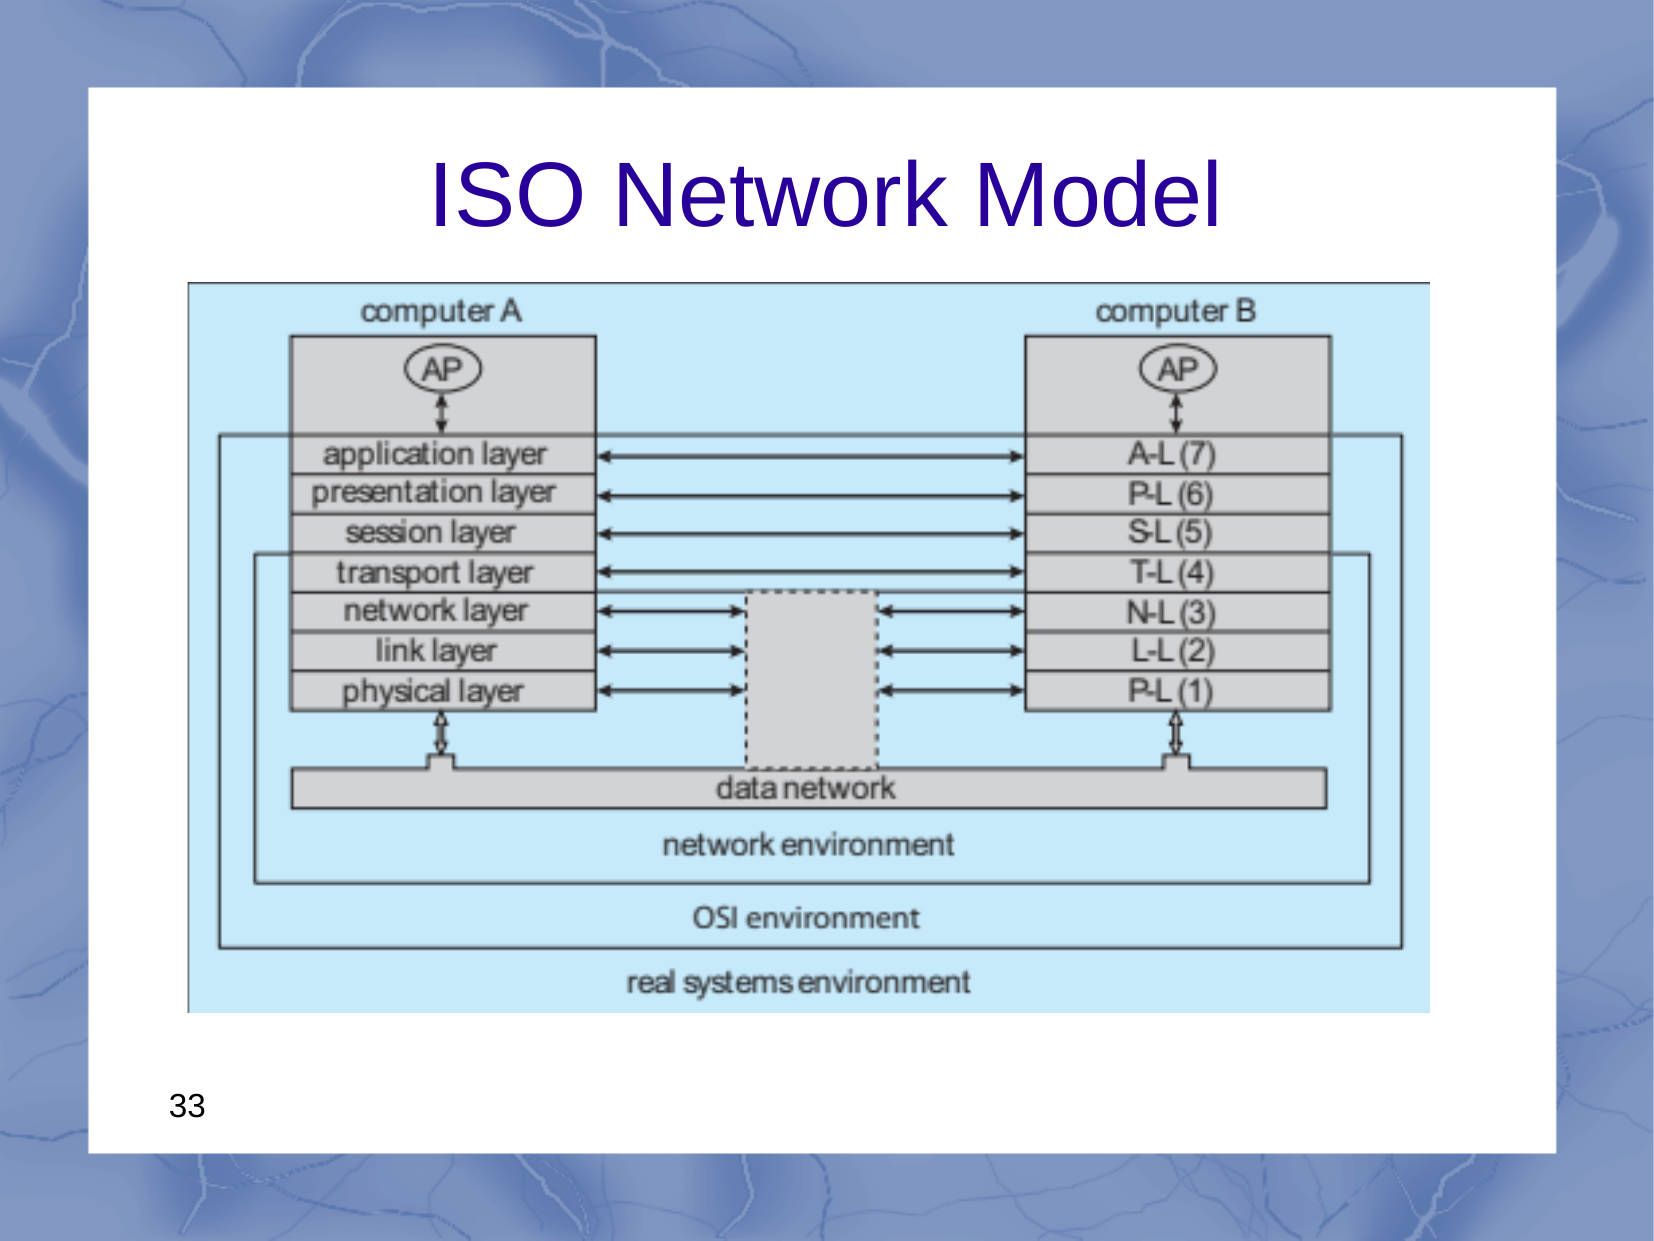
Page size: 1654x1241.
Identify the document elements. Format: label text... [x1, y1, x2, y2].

picture [0, 0, 1654, 1241]
title ISO Network Model [118, 90, 1536, 298]
